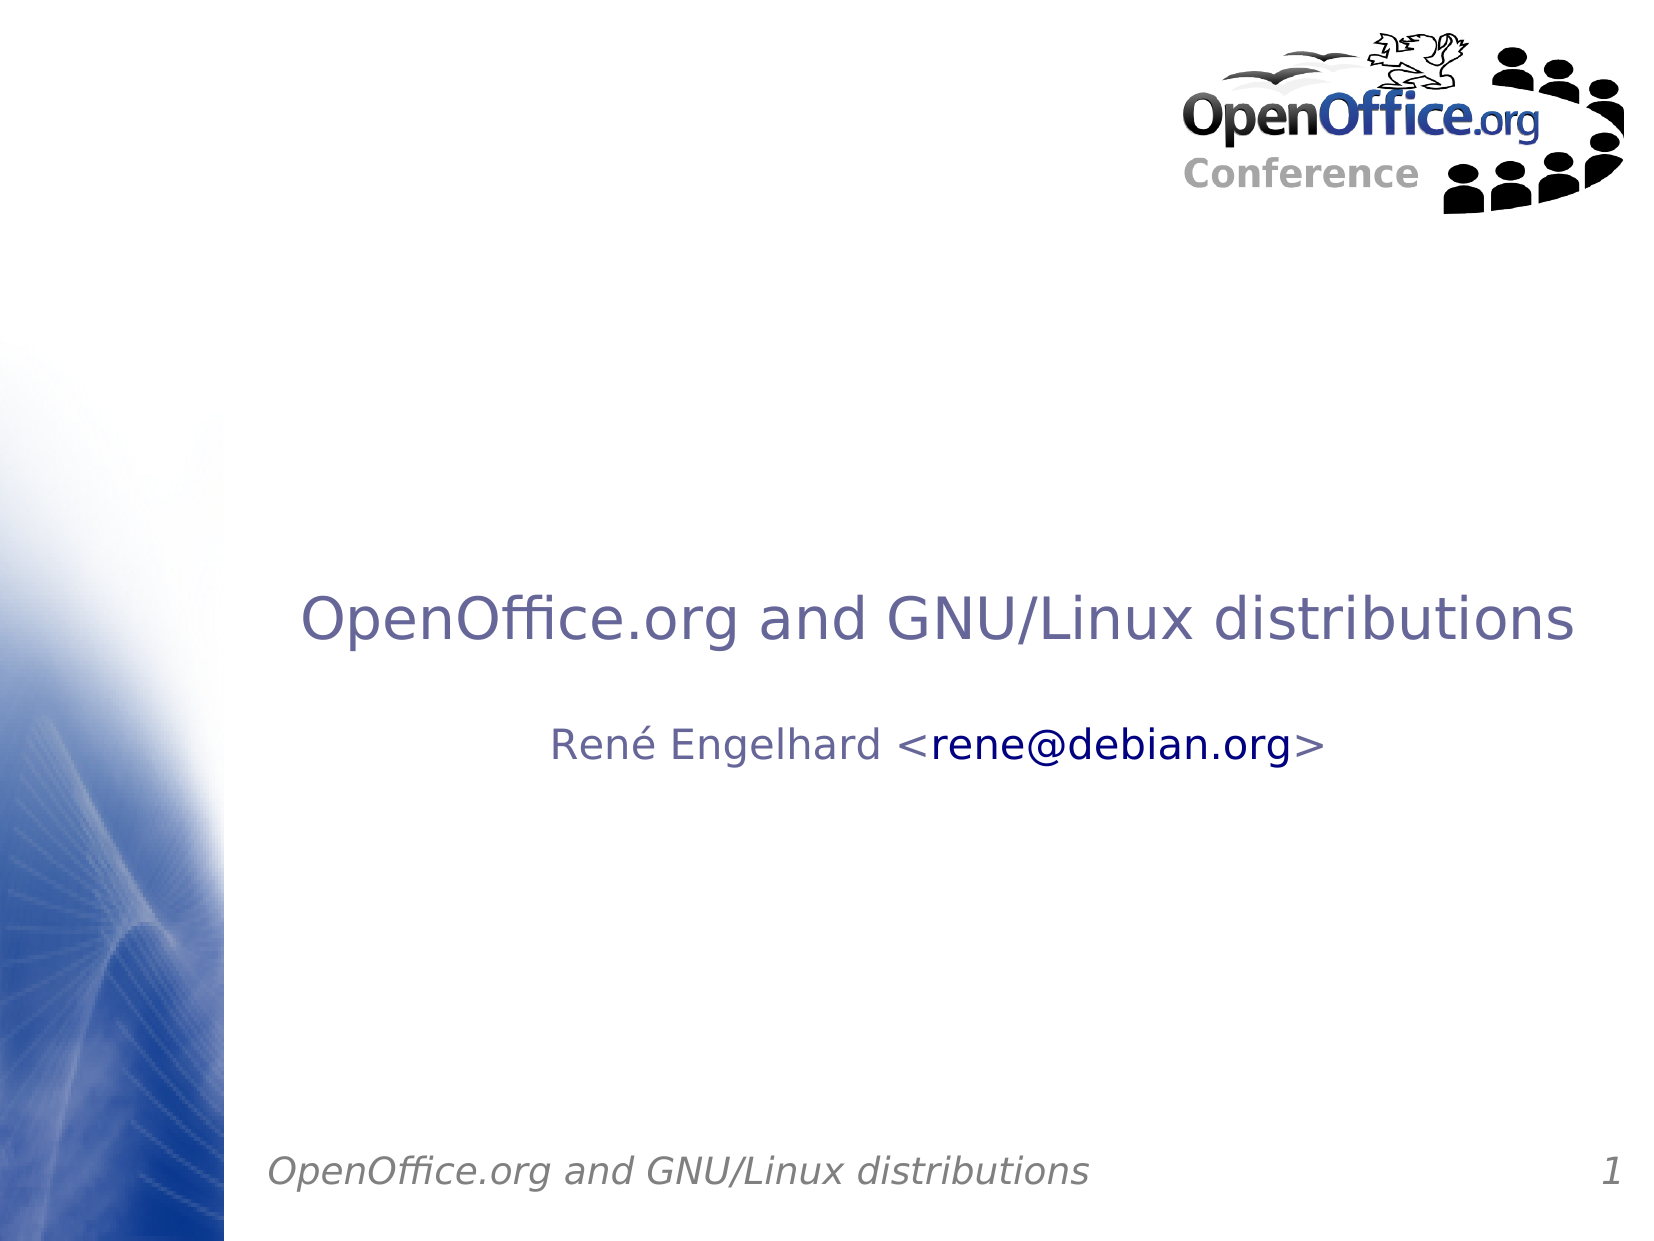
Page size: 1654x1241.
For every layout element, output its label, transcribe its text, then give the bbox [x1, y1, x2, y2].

picture [1183, 33, 1624, 214]
picture [0, 0, 224, 1241]
subtitle OpenOffice.org and GNU/Linux distributions René Engelhard <rene@debian.org> [223, 223, 1619, 1133]
